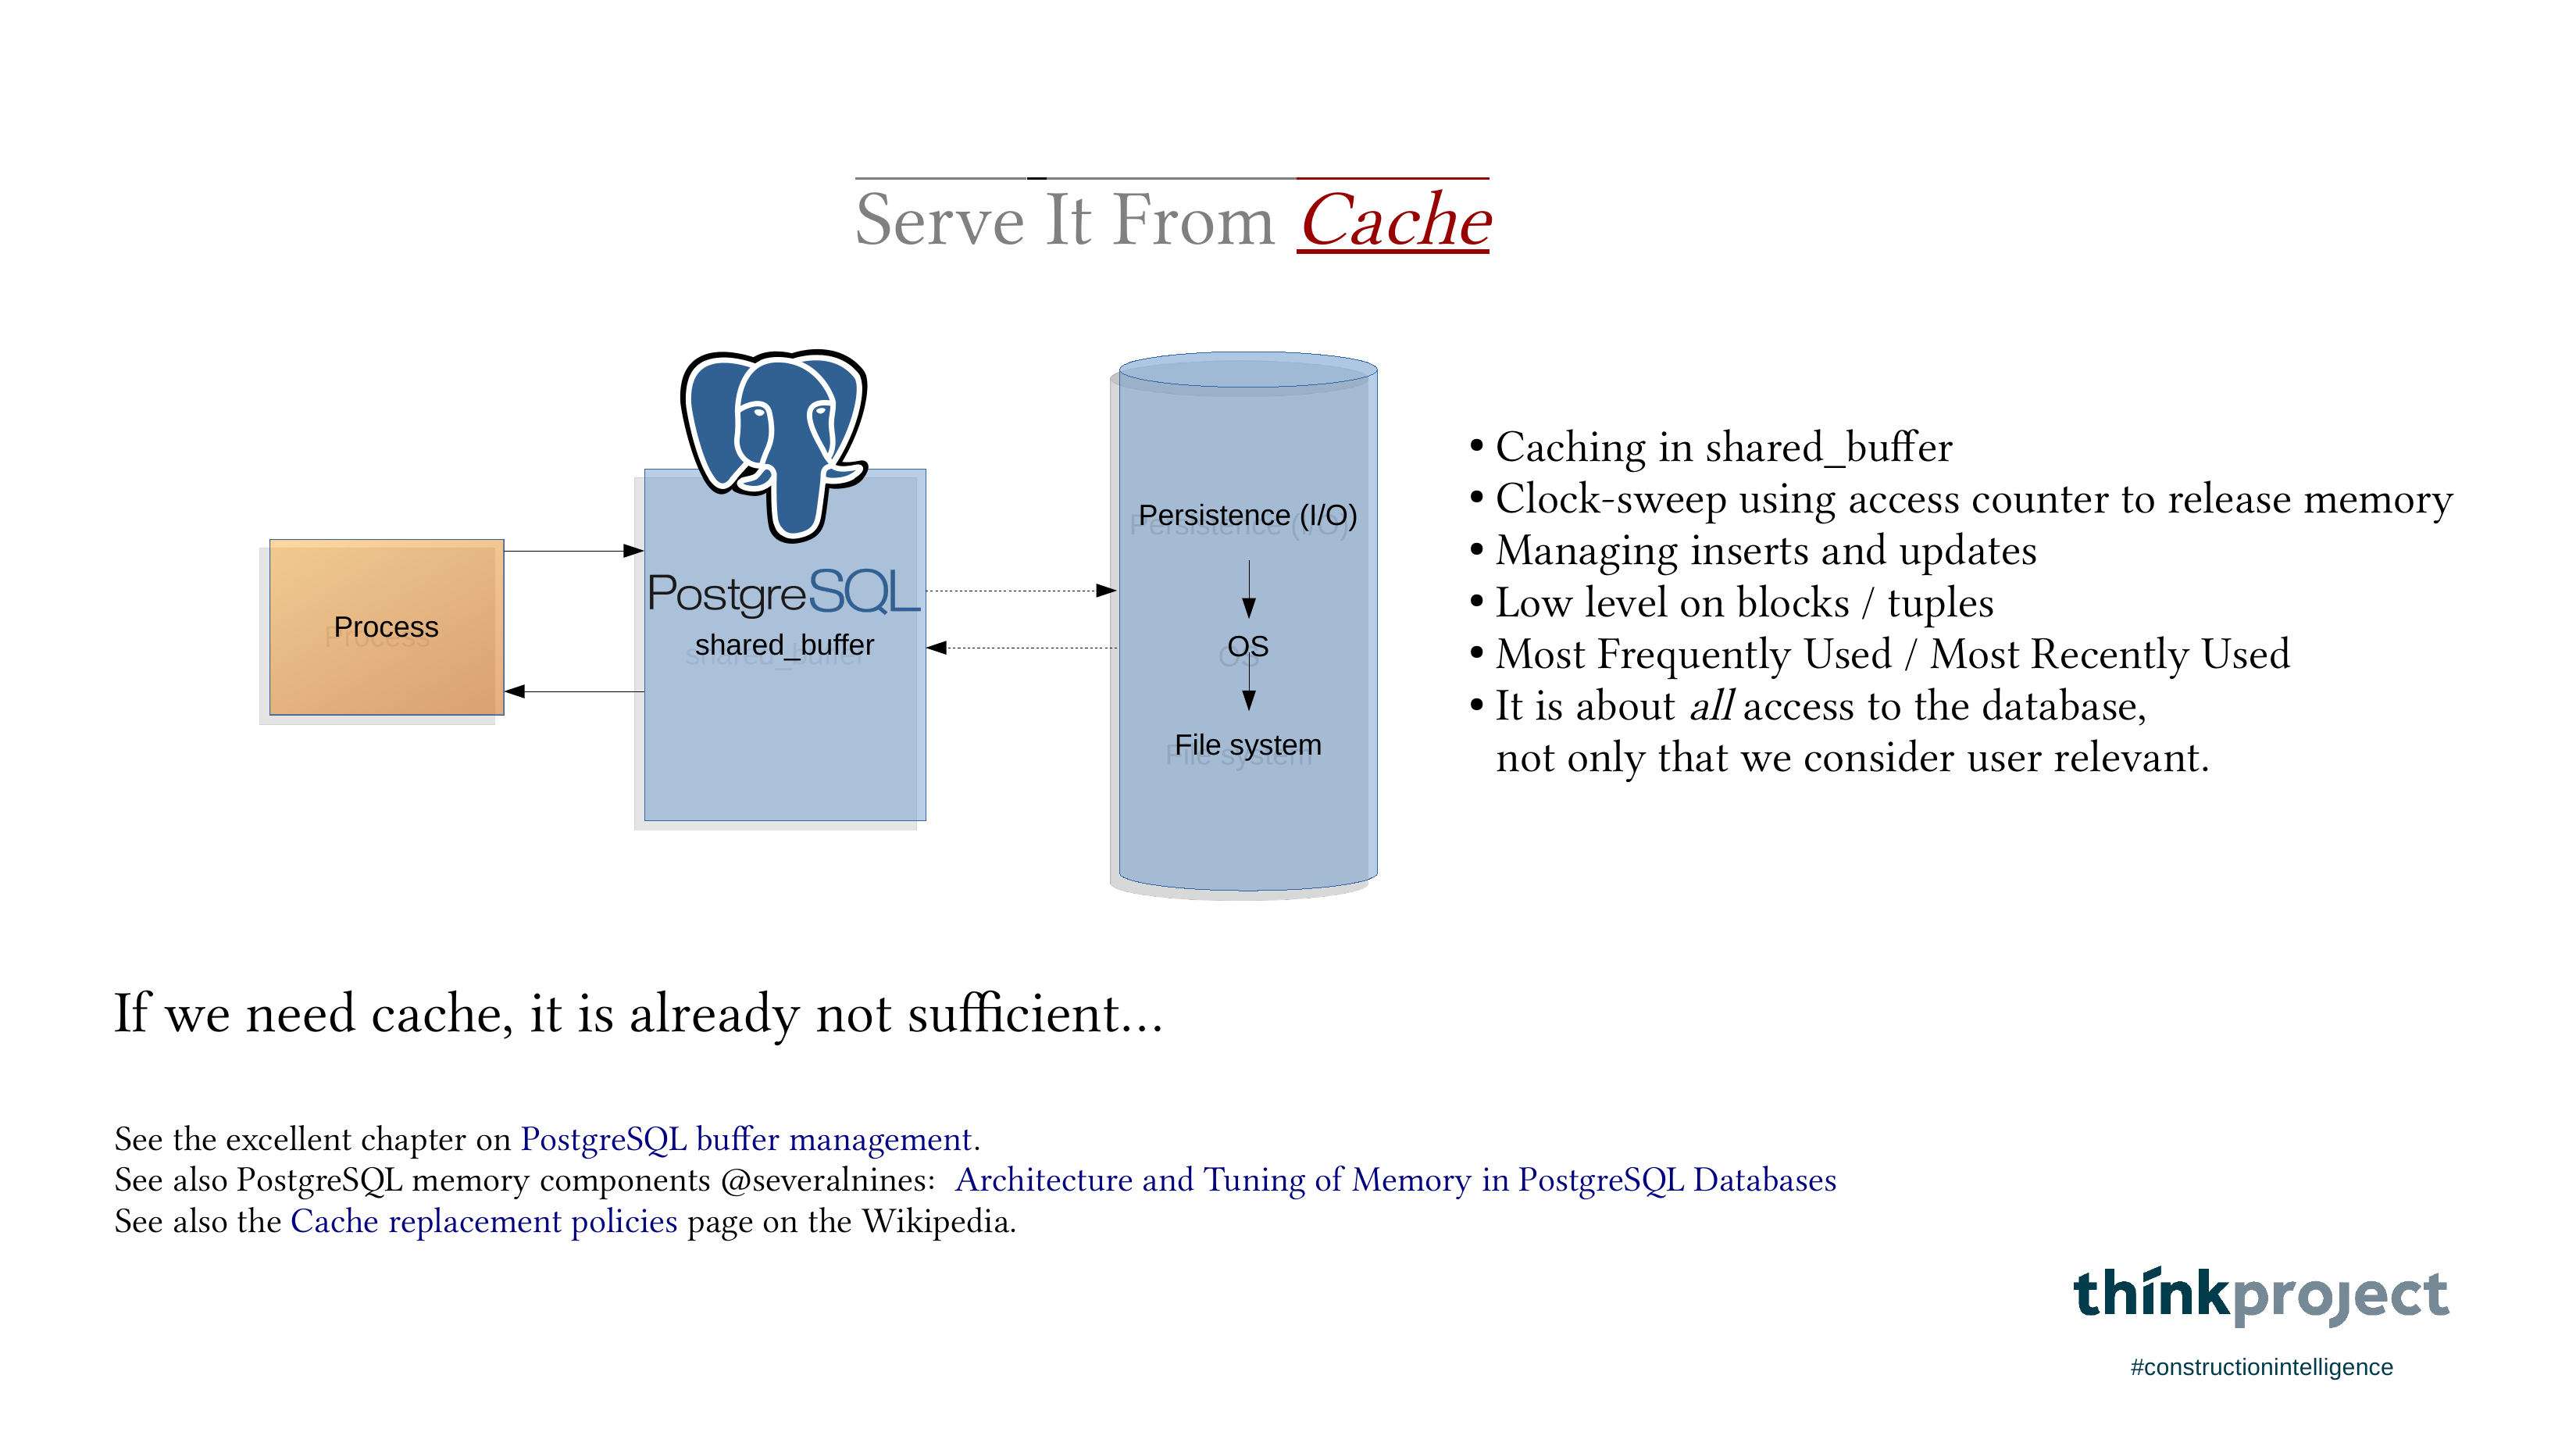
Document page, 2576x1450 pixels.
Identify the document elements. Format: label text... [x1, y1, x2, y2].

text_box Caching in shared_buffer Clock-sweep using access counter to release memory Managing inserts and updates Low level on blocks / tuples Most Frequently Used / Most Recently Used It is about all access to the database, not only that we consider user relevant. [1457, 415, 2562, 841]
picture [623, 302, 940, 655]
picture [2332, 1364, 2338, 1373]
picture [2021, 1212, 2502, 1380]
text_box See the excellent chapter on PostgreSQL buffer management. See also PostgreSQL memory components @severalnines: Architecture and Tuning of Memory in PostgreSQL Databases See also the Cache replacement policies page on the Wikipedia. [103, 1112, 1850, 1247]
text_box Process [269, 539, 505, 716]
text_box Serve It From Cache [824, 168, 1602, 329]
text_box shared_buffer [644, 655, 926, 821]
text_box If we need cache, it is already not sufficient... [102, 973, 1177, 1052]
text_box Persistence (I/O) OS File system [1119, 370, 1378, 891]
